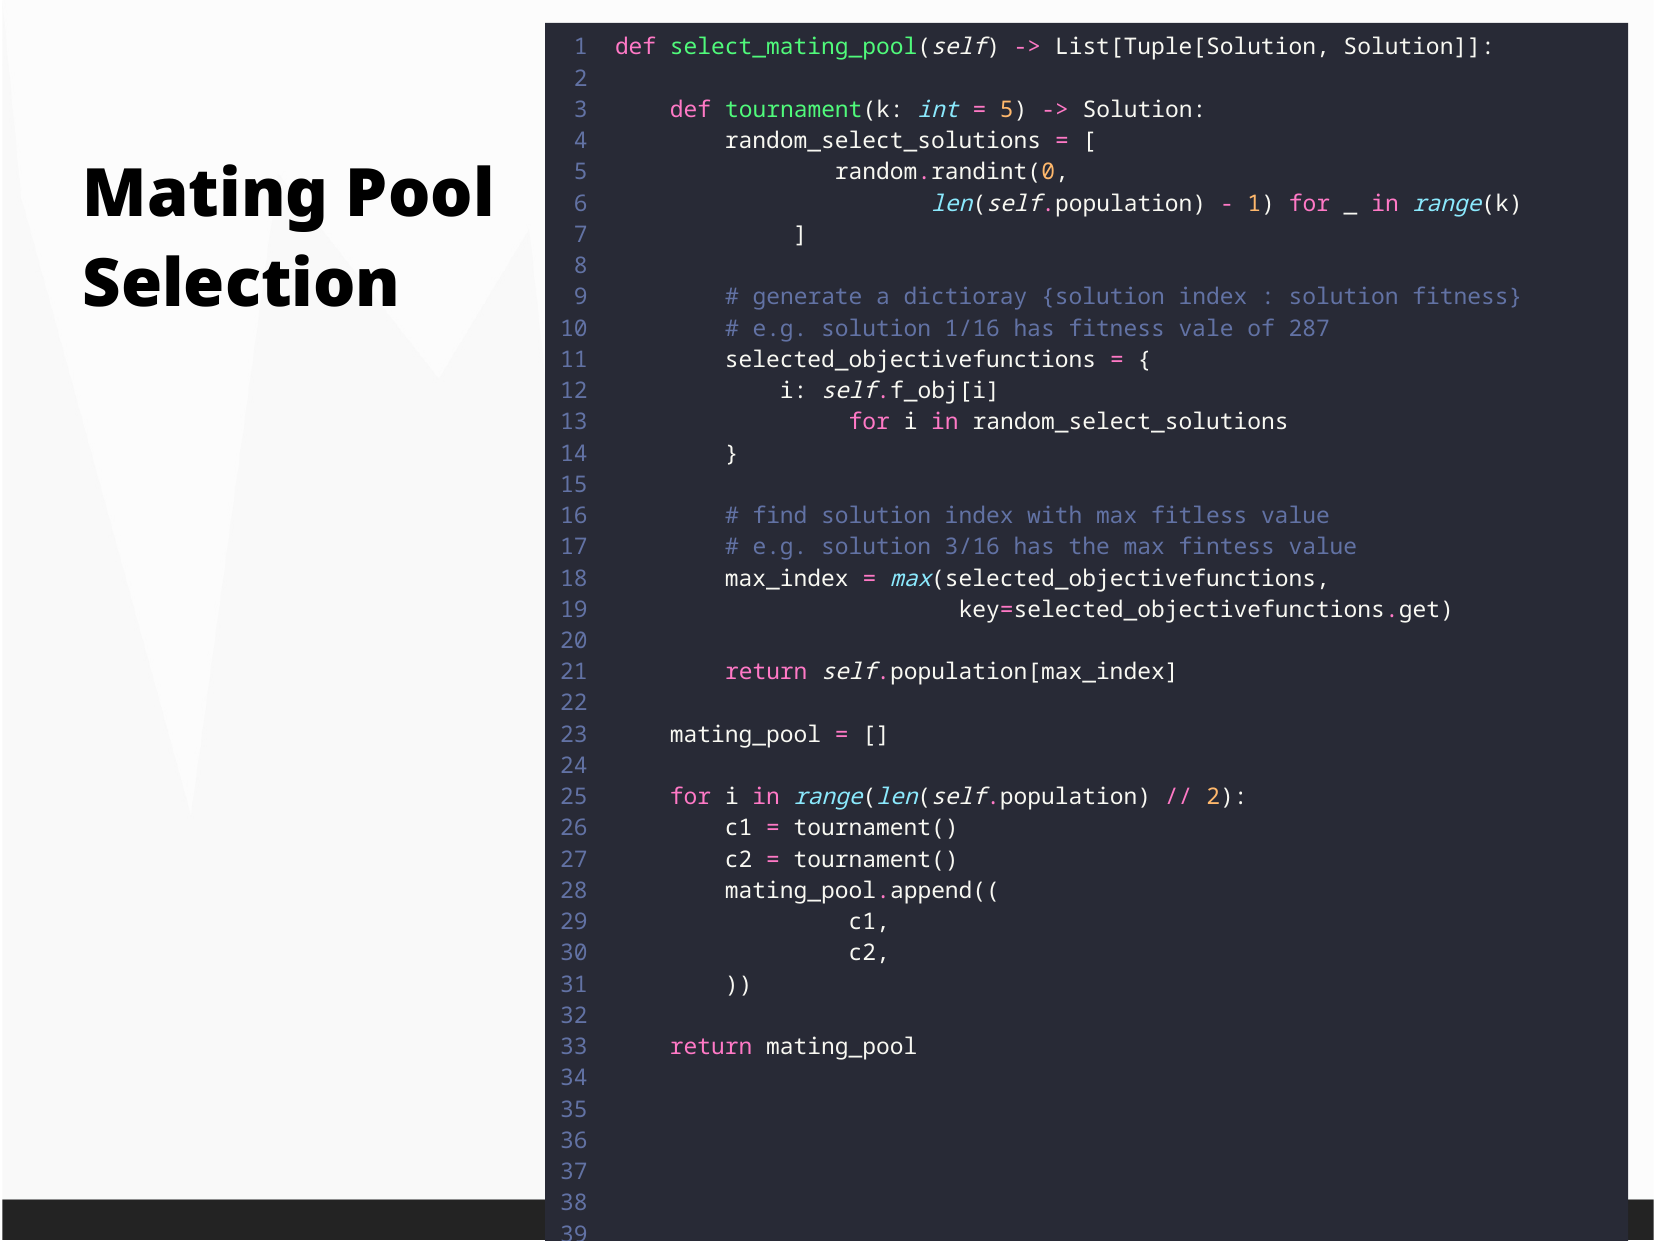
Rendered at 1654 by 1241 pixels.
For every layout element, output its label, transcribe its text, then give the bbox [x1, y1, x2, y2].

text_box 1 def select_mating_pool(self) -> List[Tuple[Solution, Solution]]: 2 3 def tournament(k: int = 5) -> Solution: 4 random_select_solutions = [ 5 random.randint(0, 6 len(self.population) - 1) for _ in range(k) 7 ] 8 9 # generate a dictioray {solution index : solution fitness} 10 # e.g. solution 1/16 has fitness vale of 287 11 selected_objectivefunctions = { 12 i: self.f_obj[i] 13 for i in random_select_solutions 14 } 15 16 # find solution index with max fitless value 17 # e.g. solution 3/16 has the max fintess value 18 max_index = max(selected_objectivefunctions, 19 key=selected_objectivefunctions.get) 20 21 return self.population[max_index] 22 23 mating_pool = [] 24 25 for i in range(len(self.population) // 2): 26 c1 = tournament() 27 c2 = tournament() 28 mating_pool.append(( 29 c1, 30 c2, 31 )) 32 33 return mating_pool 34 35 36 37 38 39 40 41 [545, 22, 1629, 1171]
title Mating Pool Selection [82, 139, 545, 332]
picture [2, 0, 1654, 1241]
